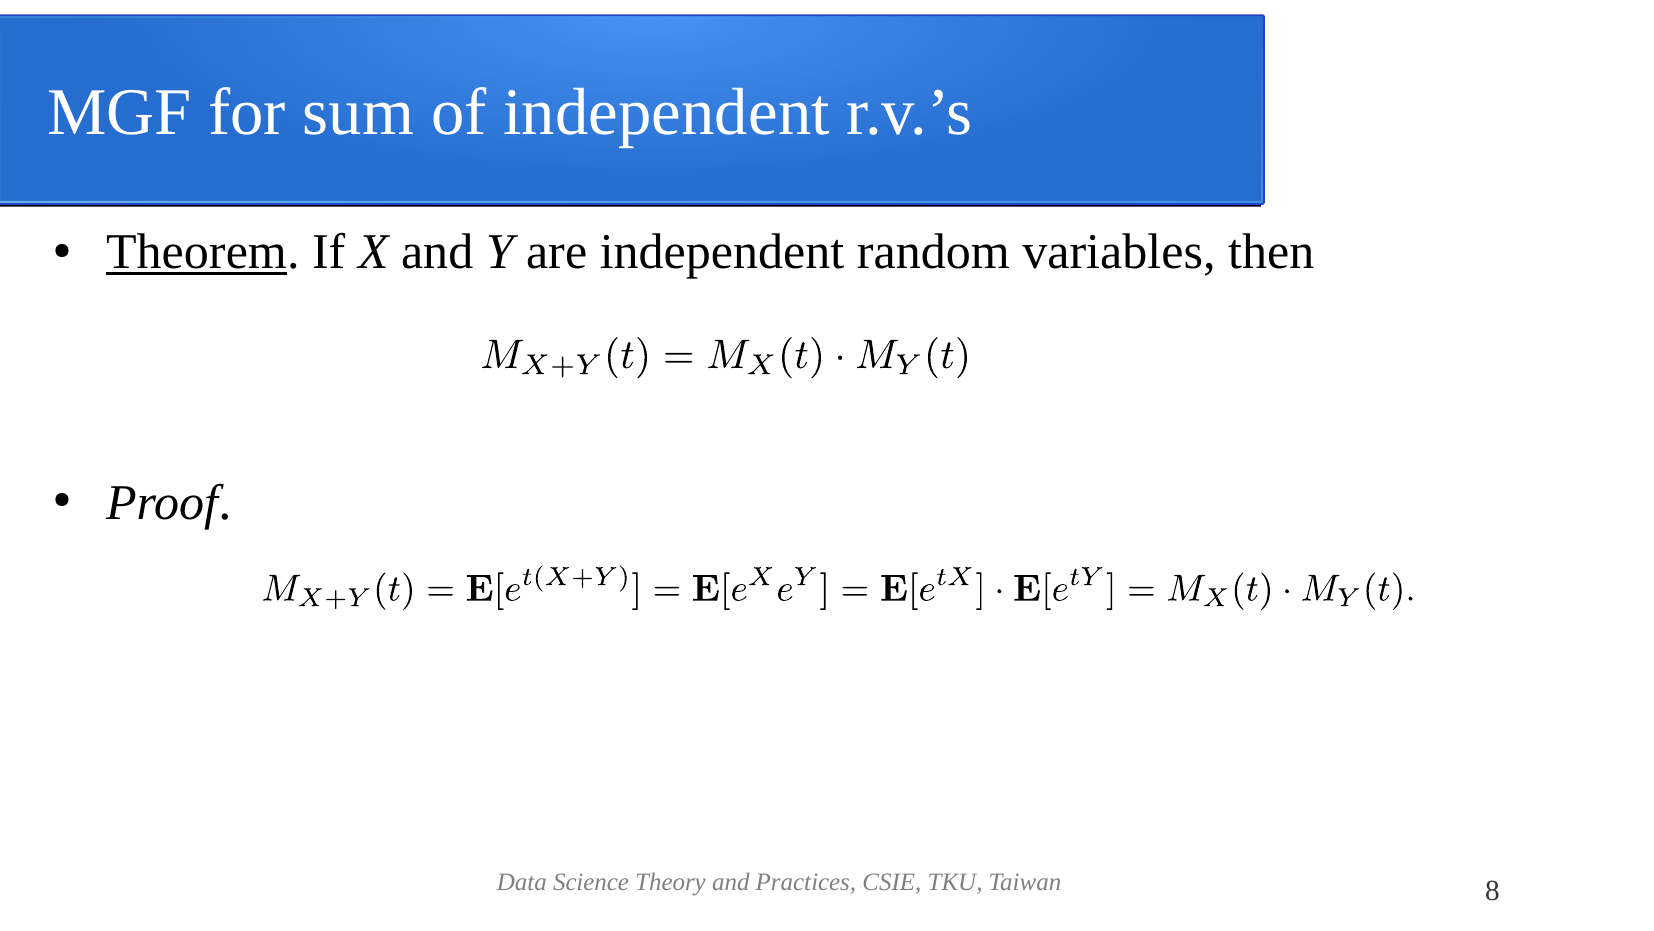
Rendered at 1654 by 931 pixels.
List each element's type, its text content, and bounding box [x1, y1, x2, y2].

picture [260, 564, 1414, 612]
picture [480, 337, 967, 379]
title MGF for sum of independent r.v.’s [47, 35, 1199, 189]
list Theorem. If X and Y are independent random variables, then Proof. [35, 224, 1524, 764]
